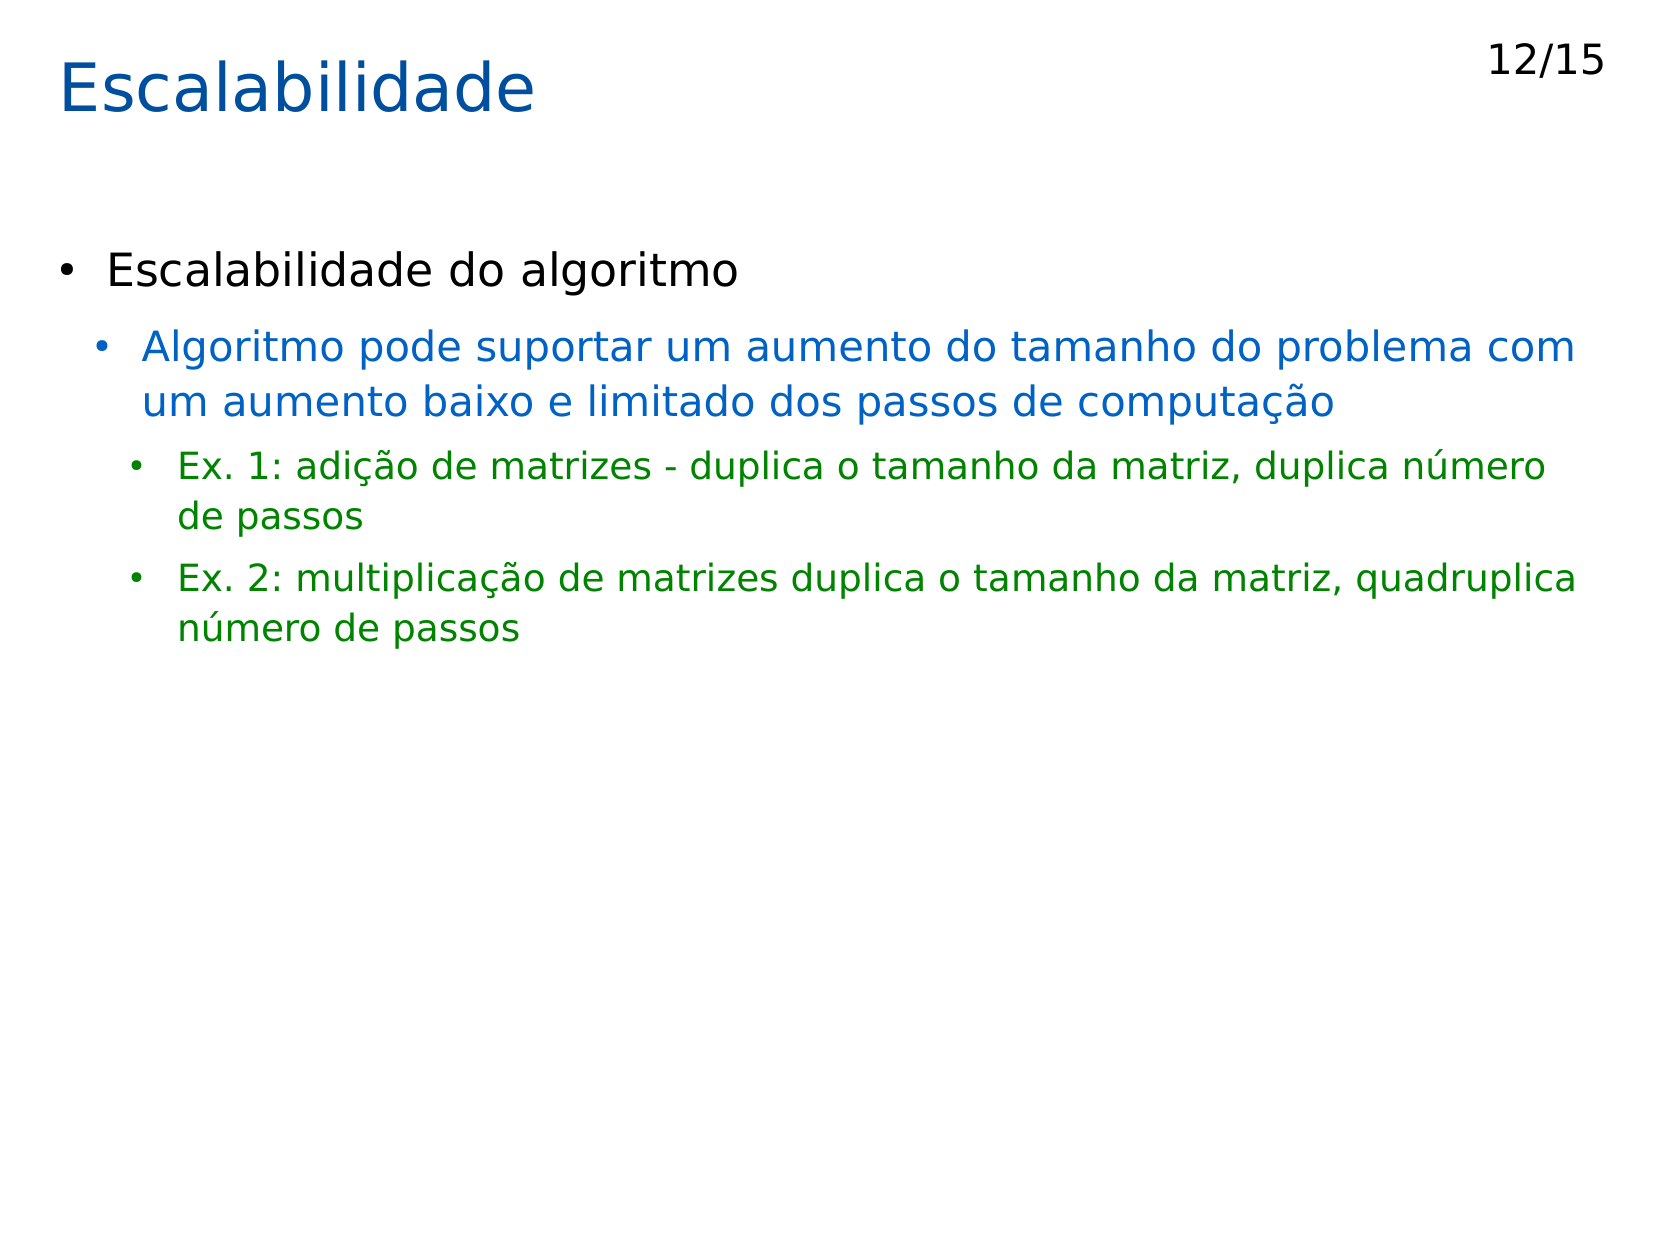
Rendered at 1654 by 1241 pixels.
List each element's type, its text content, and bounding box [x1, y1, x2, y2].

list Escalabilidade do algoritmo Algoritmo pode suportar um aumento do tamanho do problema com um aumento baixo e limitado dos passos de computação Ex. 1: adição de matrizes - duplica o tamanho da matriz, duplica número de passos Ex. 2: multiplicação de matrizes duplica o tamanho da matriz, quadruplica número de passos [59, 236, 1595, 1211]
title Escalabilidade [59, 29, 1506, 148]
